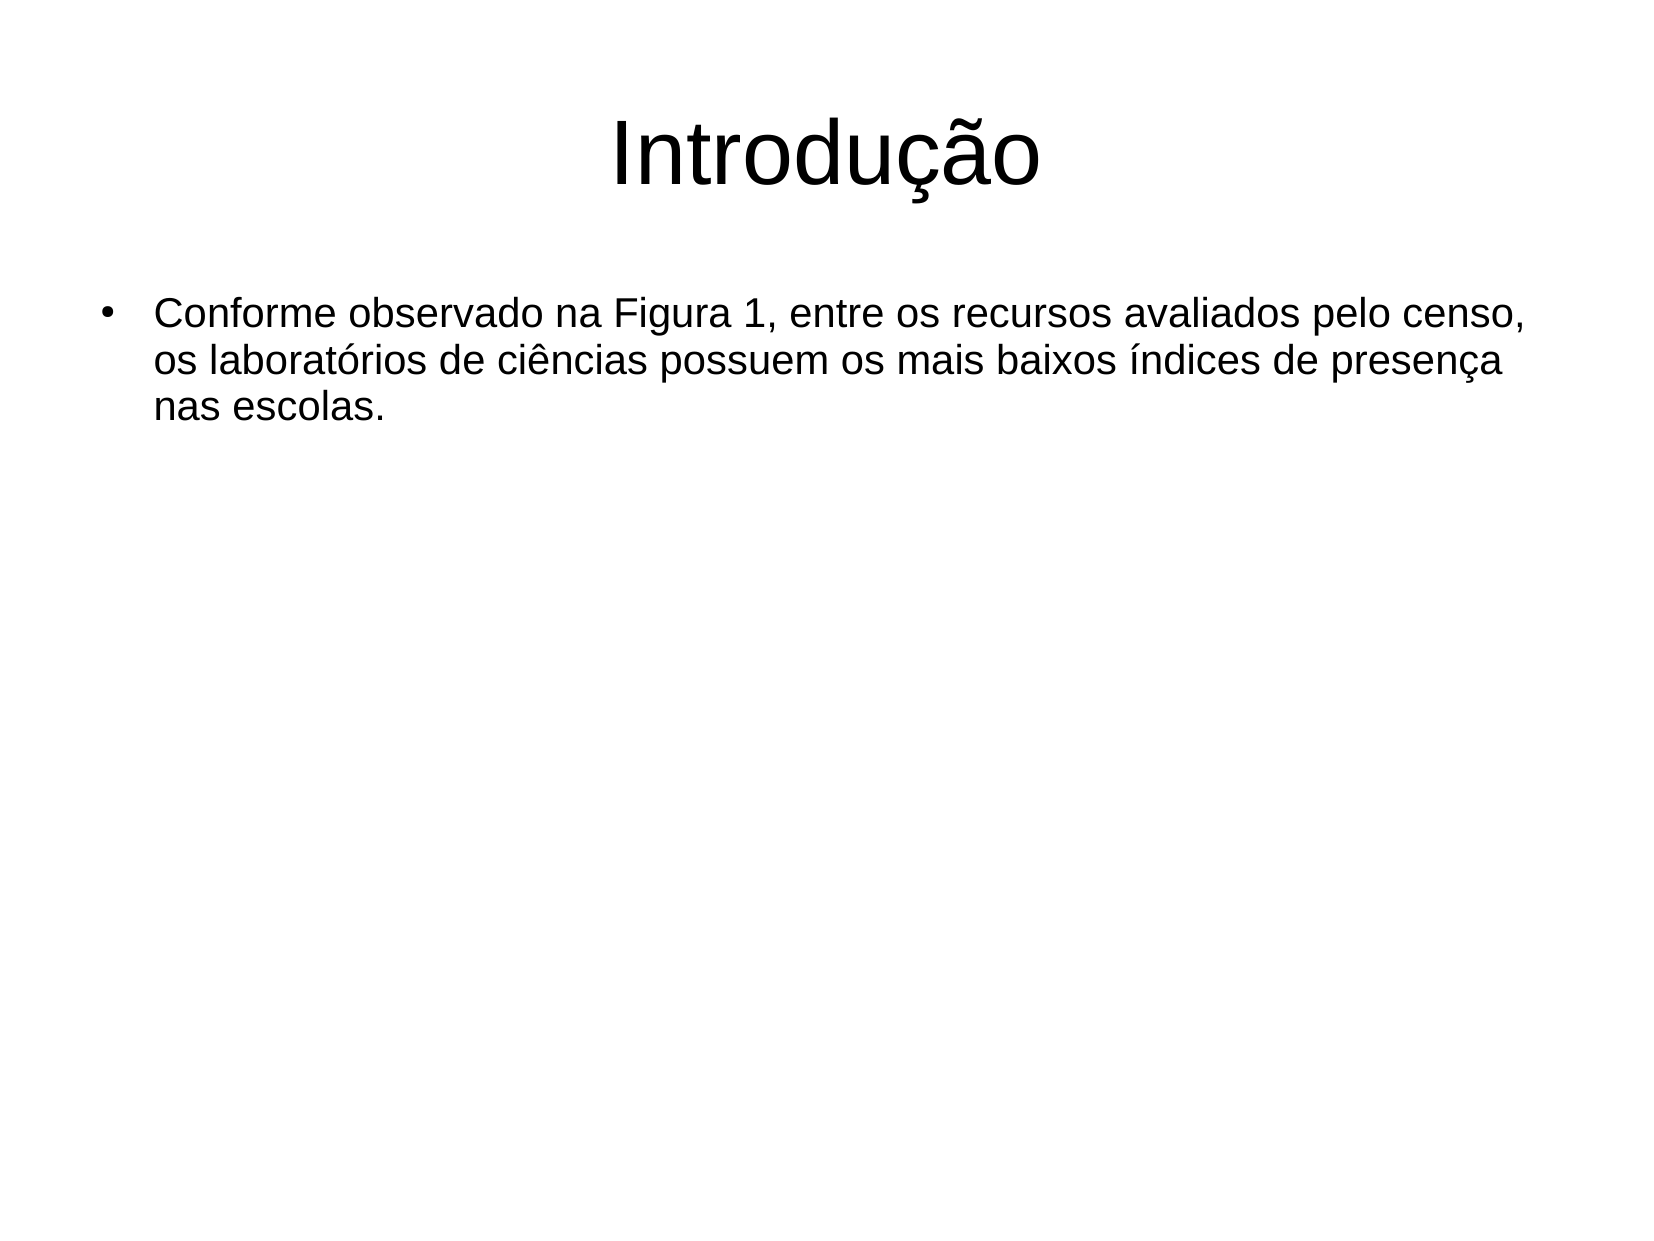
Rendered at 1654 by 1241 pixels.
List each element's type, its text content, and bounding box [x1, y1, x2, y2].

list Conforme observado na Figura 1, entre os recursos avaliados pelo censo, os laboratórios de ciências possuem os mais baixos índices de presença nas escolas. [82, 290, 1571, 1010]
title Introdução [82, 49, 1571, 257]
